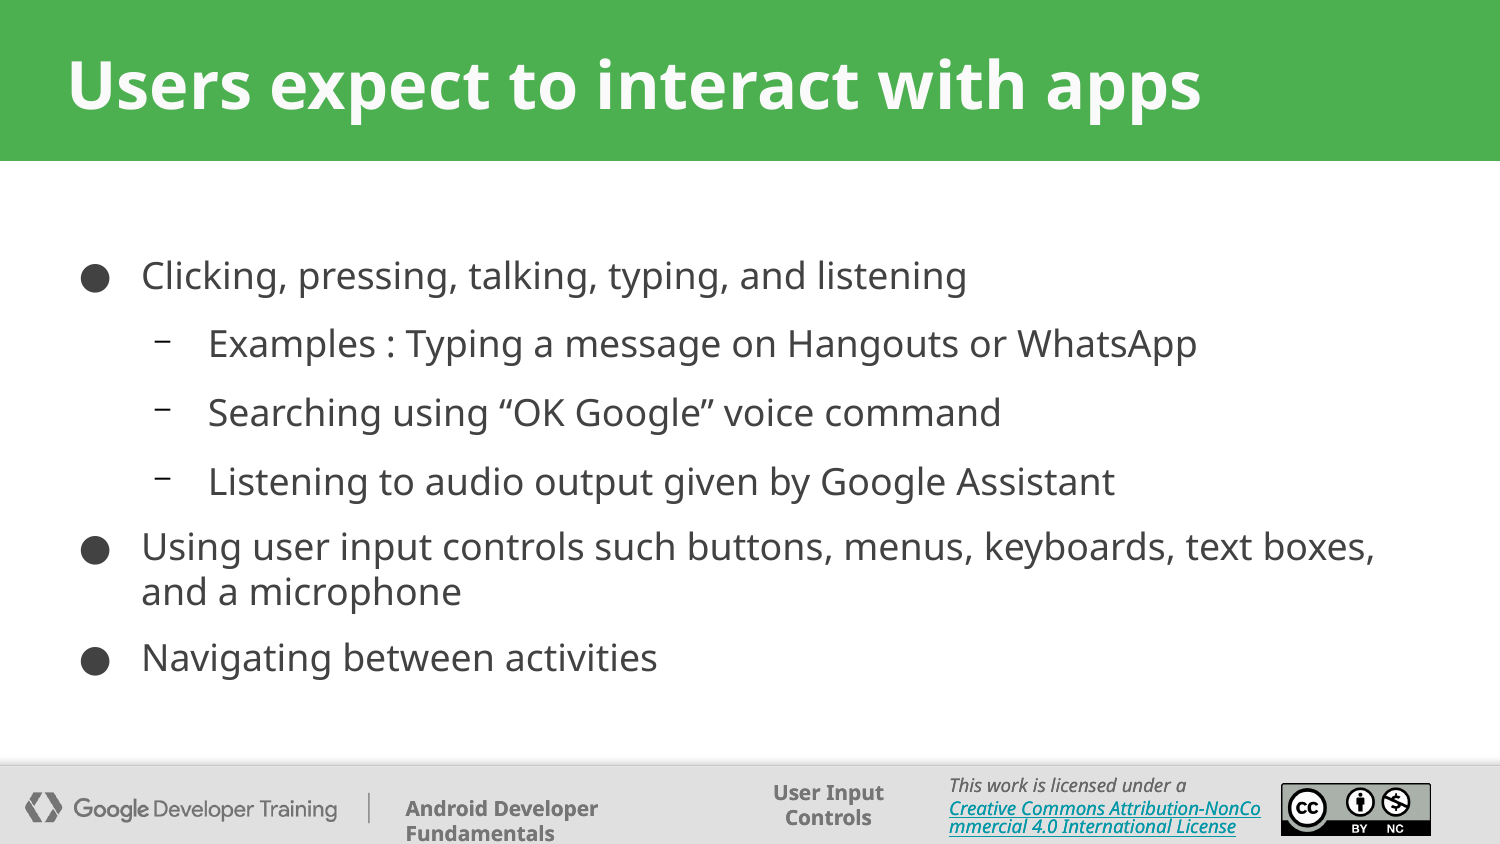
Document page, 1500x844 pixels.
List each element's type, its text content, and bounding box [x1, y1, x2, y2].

text_box User Input Controls [722, 765, 935, 818]
picture [0, 161, 1500, 844]
text_box This work is licensed under a Creative Commons Attribution-NonCommercial 4.0 International License [934, 758, 1289, 844]
title Users expect to interact with apps [51, 28, 1449, 122]
slide_number <number> [1389, 777, 1480, 842]
list Clicking, pressing, talking, typing, and listening Examples : Typing a message on Hangouts or WhatsApp Searching using “OK Google” voice command Listening to audio output given by Google Assistant Using user input controls such buttons, menus, keyboards, text boxes, and a microphone Navigating between activities [51, 176, 1408, 737]
text_box Android Developer Fundamentals [390, 781, 745, 819]
